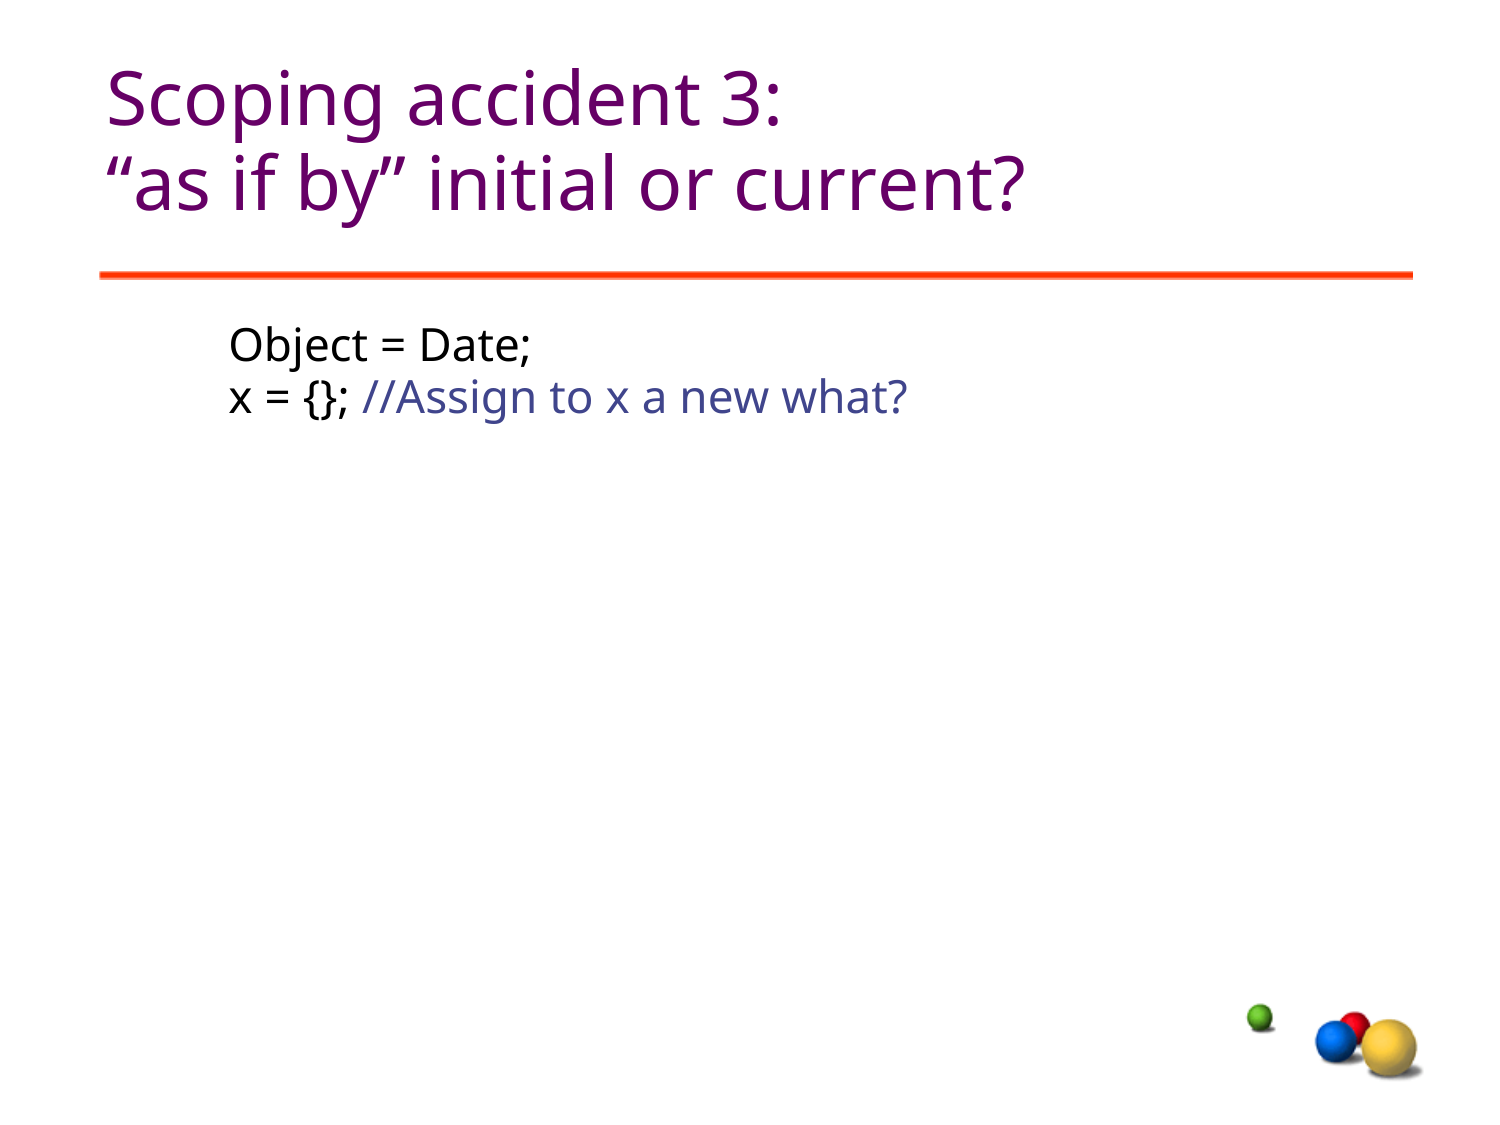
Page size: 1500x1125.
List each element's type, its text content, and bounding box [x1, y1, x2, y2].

picture [99, 271, 1413, 280]
title Scoping accident 3: “as if by” initial or current? [106, 57, 1369, 231]
picture [1224, 999, 1449, 1083]
subtitle Object = Date; x = {}; //Assign to x a new what? [144, 320, 1407, 981]
